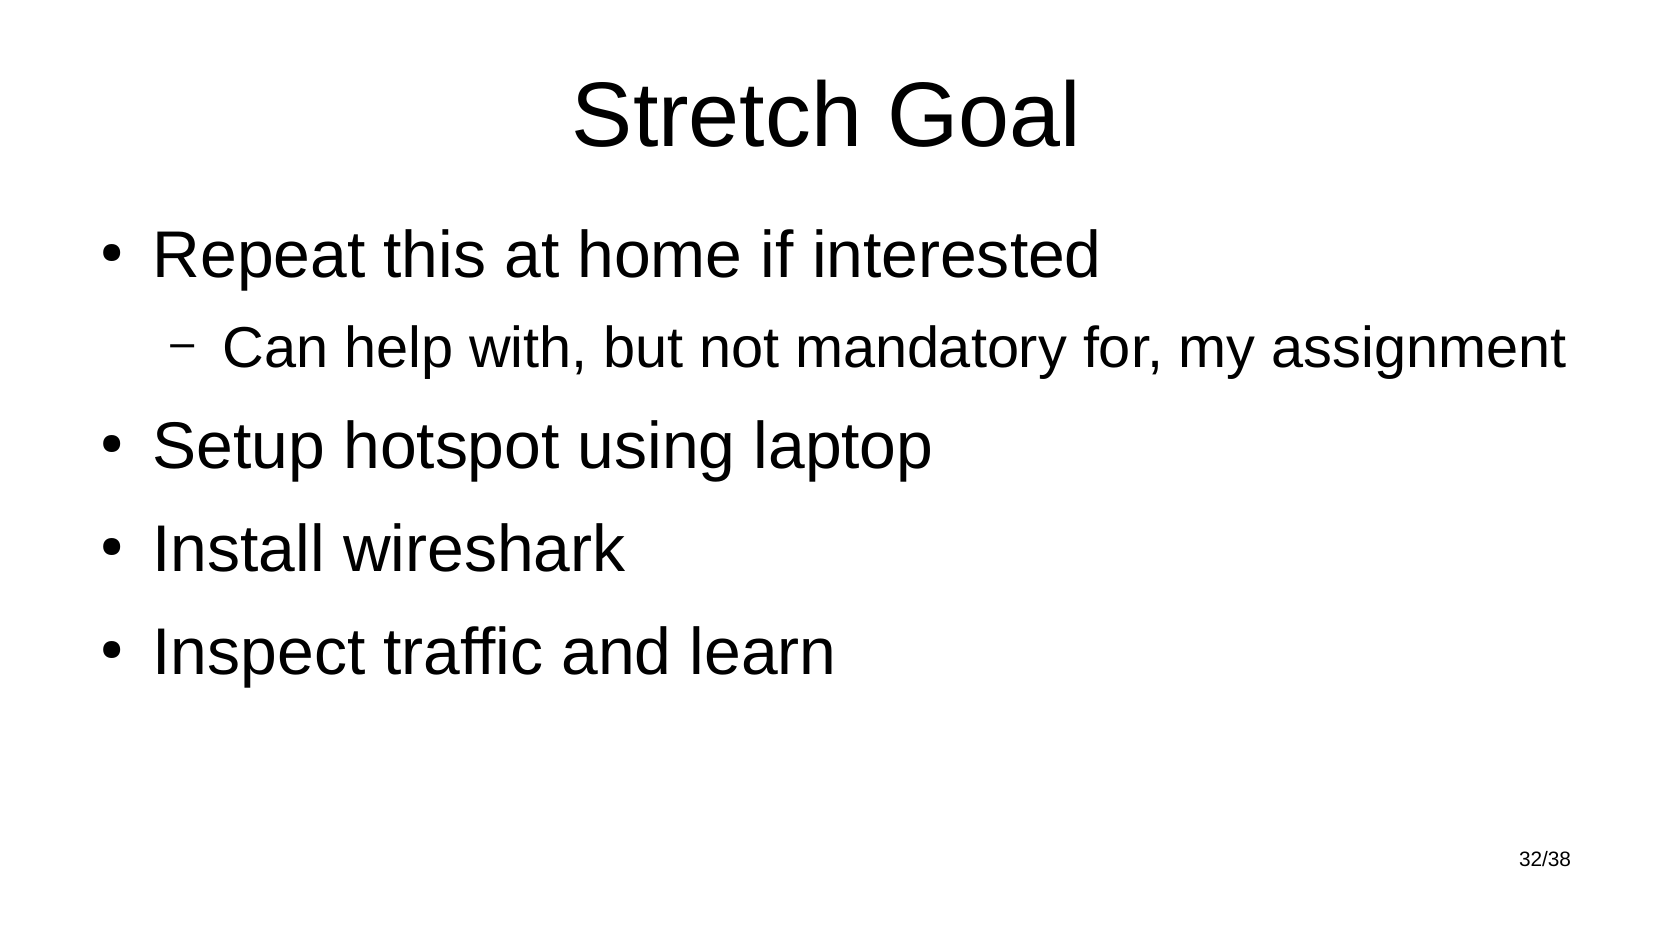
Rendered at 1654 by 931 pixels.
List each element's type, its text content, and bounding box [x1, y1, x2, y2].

title Stretch Goal [82, 37, 1571, 193]
list Repeat this at home if interested Can help with, but not mandatory for, my assignment Setup hotspot using laptop Install wireshark Inspect traffic and learn [82, 217, 1571, 758]
